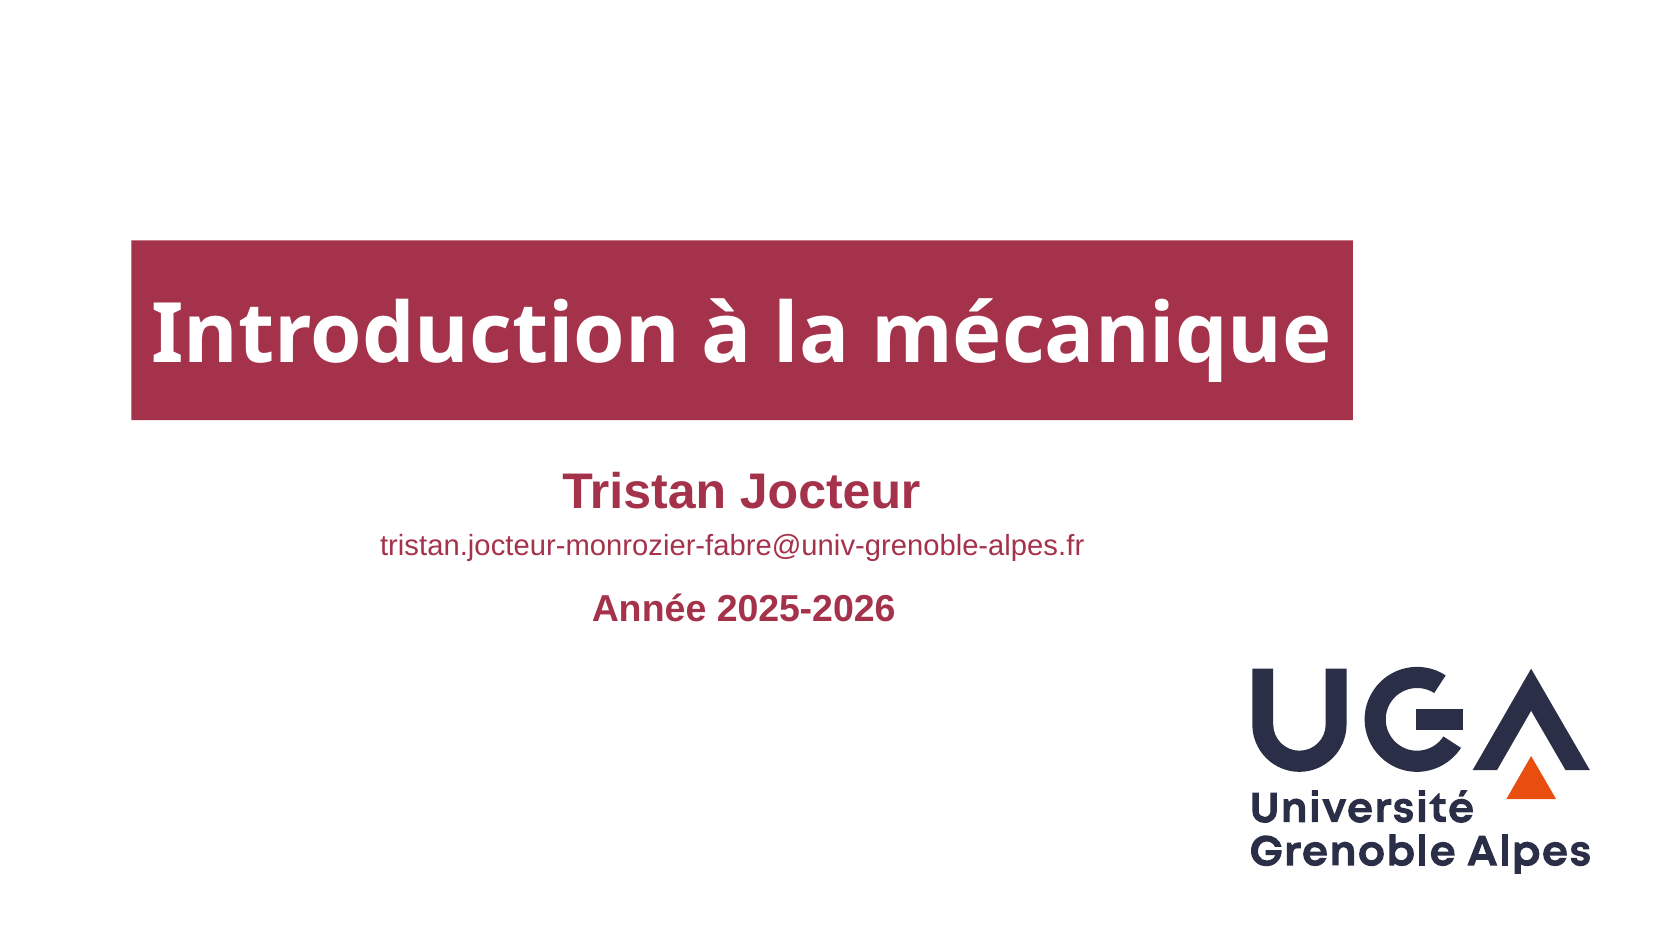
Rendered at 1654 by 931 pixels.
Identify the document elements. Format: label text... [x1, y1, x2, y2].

text_box Introduction à la mécanique [131, 240, 1353, 421]
text_box tristan.jocteur-monrozier-fabre@univ-grenoble-alpes.fr [365, 521, 1100, 569]
text_box Tristan Jocteur [547, 456, 936, 521]
picture [1251, 666, 1590, 874]
text_box Année 2025-2026 [577, 580, 912, 638]
